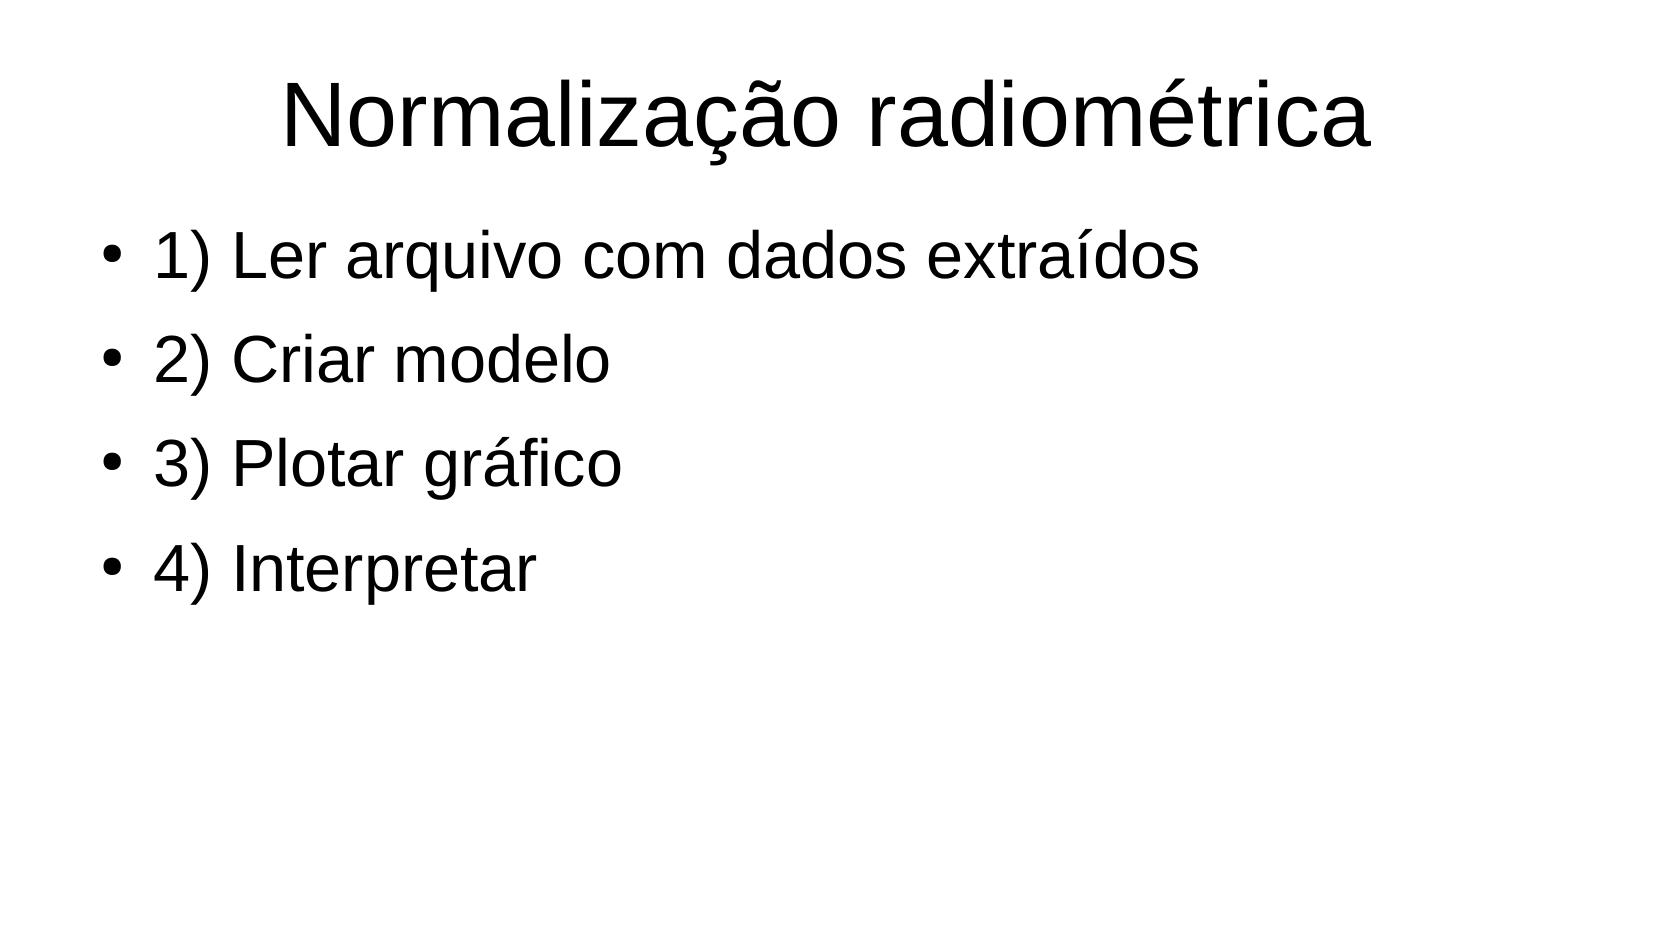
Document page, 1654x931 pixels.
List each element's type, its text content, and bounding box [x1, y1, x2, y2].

title Normalização radiométrica [82, 37, 1571, 193]
list 1) Ler arquivo com dados extraídos 2) Criar modelo 3) Plotar gráfico 4) Interpretar [82, 217, 1571, 758]
